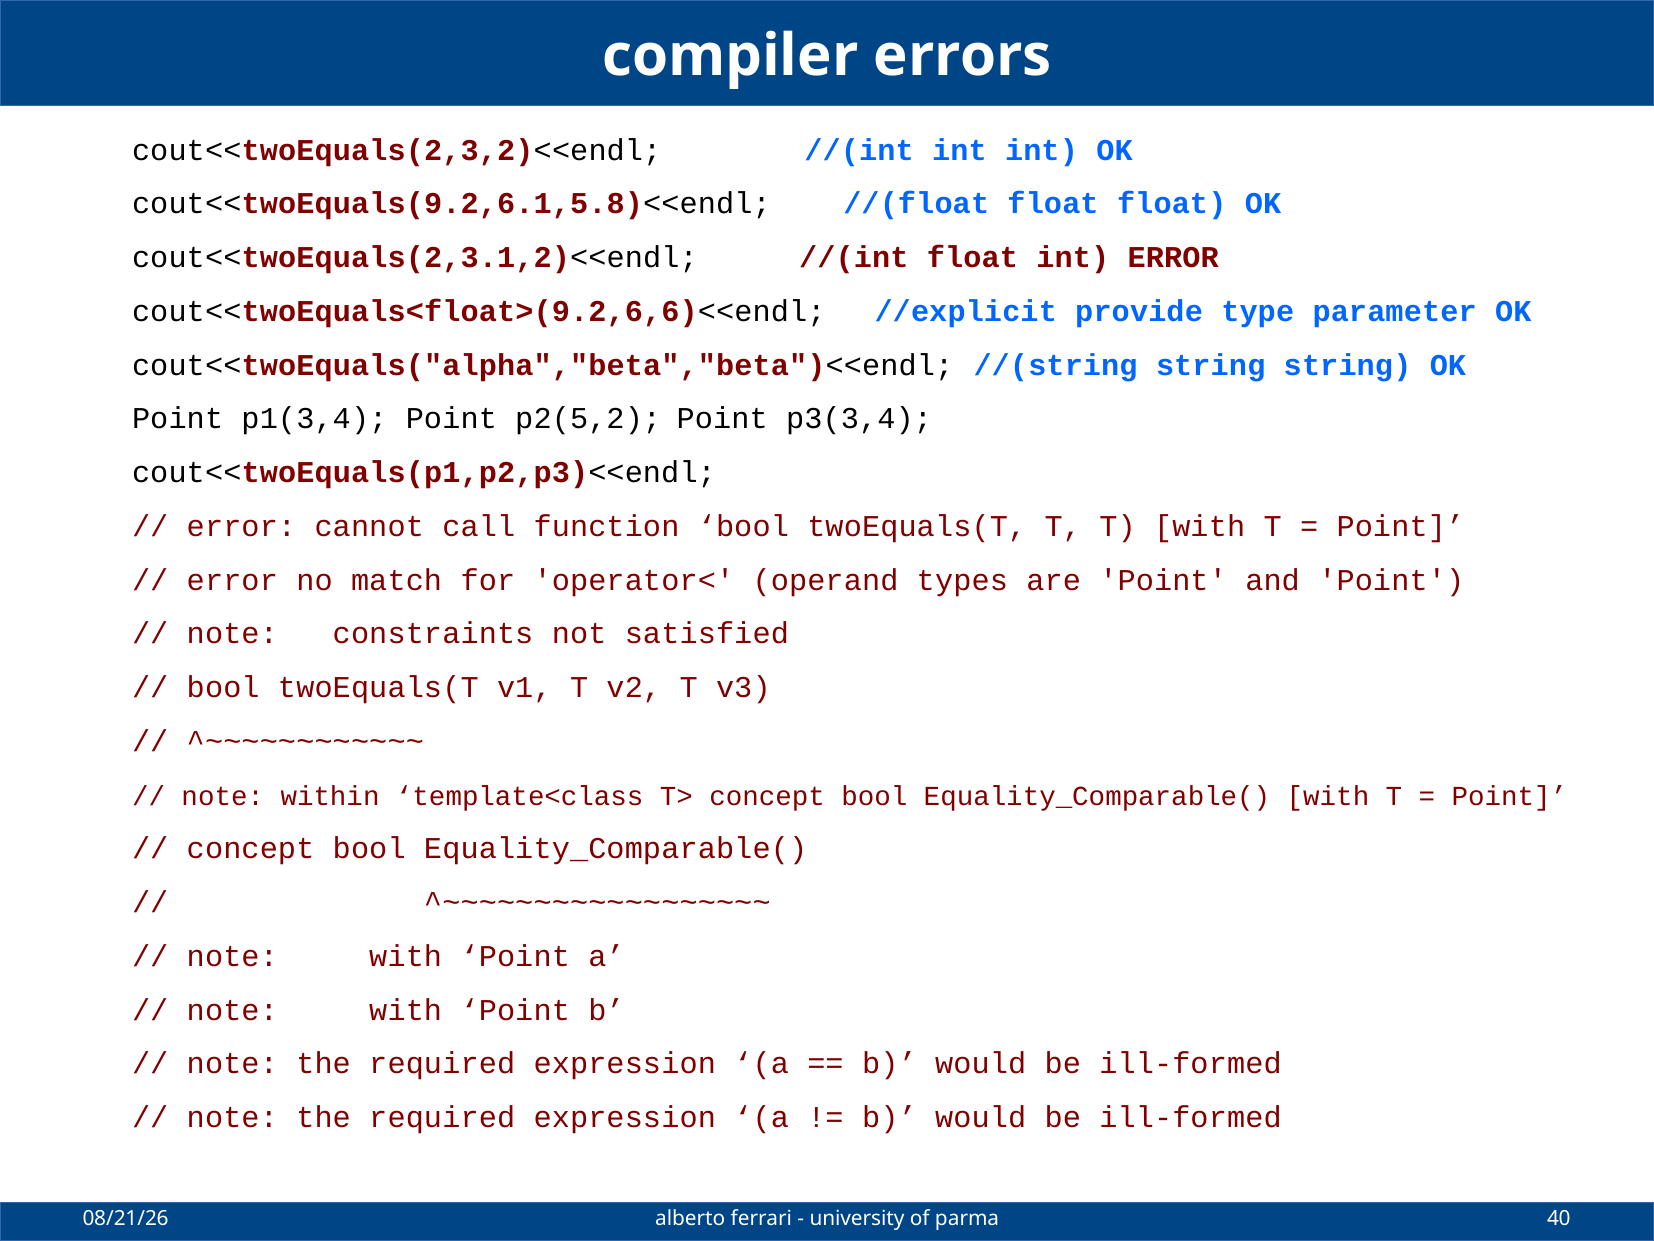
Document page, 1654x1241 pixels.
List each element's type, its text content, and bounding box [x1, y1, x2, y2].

title compiler errors [0, 0, 1654, 106]
list cout<<twoEquals(2,3,2)<<endl; //(int int int) OK cout<<twoEquals(9.2,6.1,5.8)<<endl; //(float float float) OK cout<<twoEquals(2,3.1,2)<<endl; //(int float int) ERROR cout<<twoEquals<float>(9.2,6,6)<<endl; //explicit provide type parameter OK cout<<twoEquals("alpha","beta","beta")<<endl; //(string string string) OK Point p1(3,4); Point p2(5,2); Point p3(3,4); cout<<twoEquals(p1,p2,p3)<<endl; // error: cannot call function ‘bool twoEquals(T, T, T) [with T = Point]’ // error no match for 'operator<' (operand types are 'Point' and 'Point') // note: constraints not satisfied // bool twoEquals(T v1, T v2, T v3) // ^~~~~~~~~~~~~ // note: within ‘template<class T> concept bool Equality_Comparable() [with T = Point]’ // concept bool Equality_Comparable() // ^~~~~~~~~~~~~~~~~~~ // note: with ‘Point a’ // note: with ‘Point b’ // note: the required expression ‘(a == b)’ would be ill-formed // note: the required expression ‘(a != b)’ would be ill-formed [82, 135, 1571, 1156]
